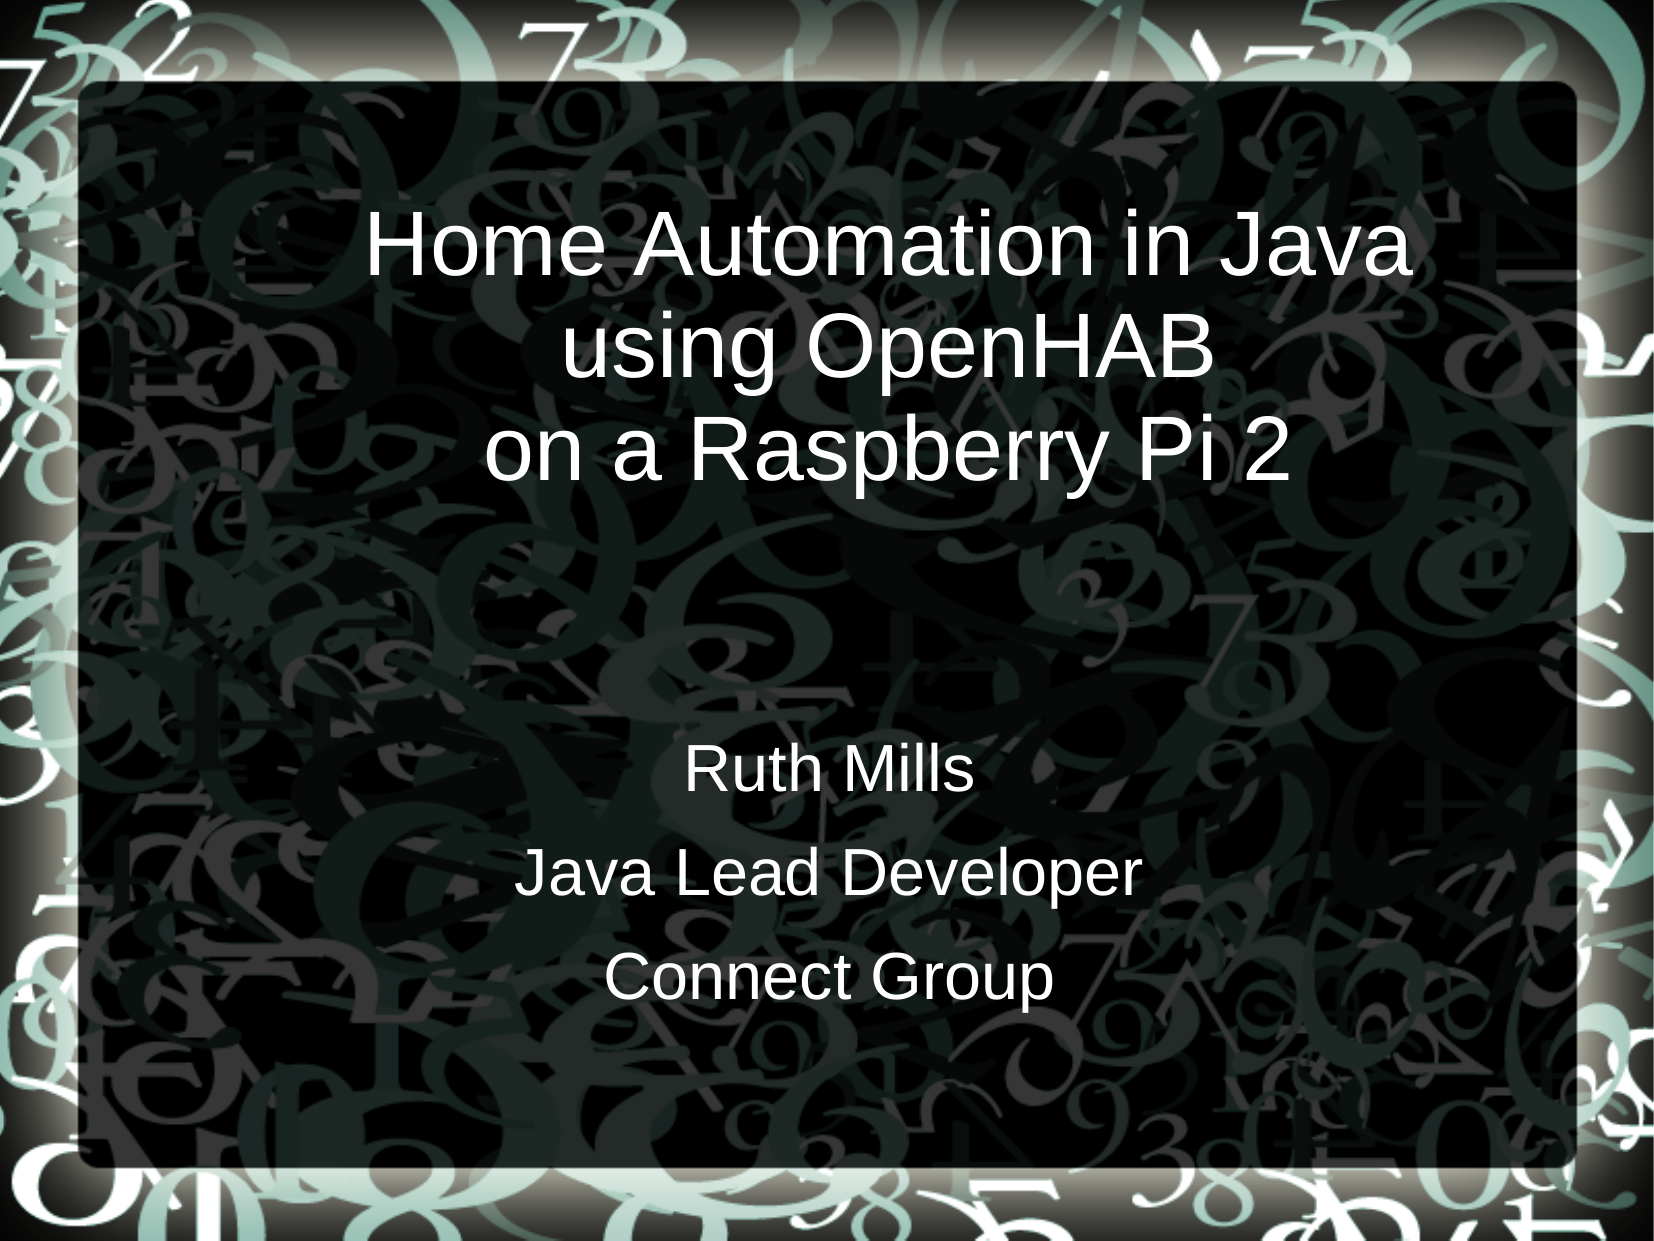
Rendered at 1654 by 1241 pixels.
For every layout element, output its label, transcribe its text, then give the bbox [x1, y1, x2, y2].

title Home Automation in Java using OpenHAB on a Raspberry Pi 2 [145, 0, 1634, 500]
list Ruth Mills Java Lead Developer Connect Group [118, 313, 1542, 1028]
picture [0, 0, 1654, 1241]
